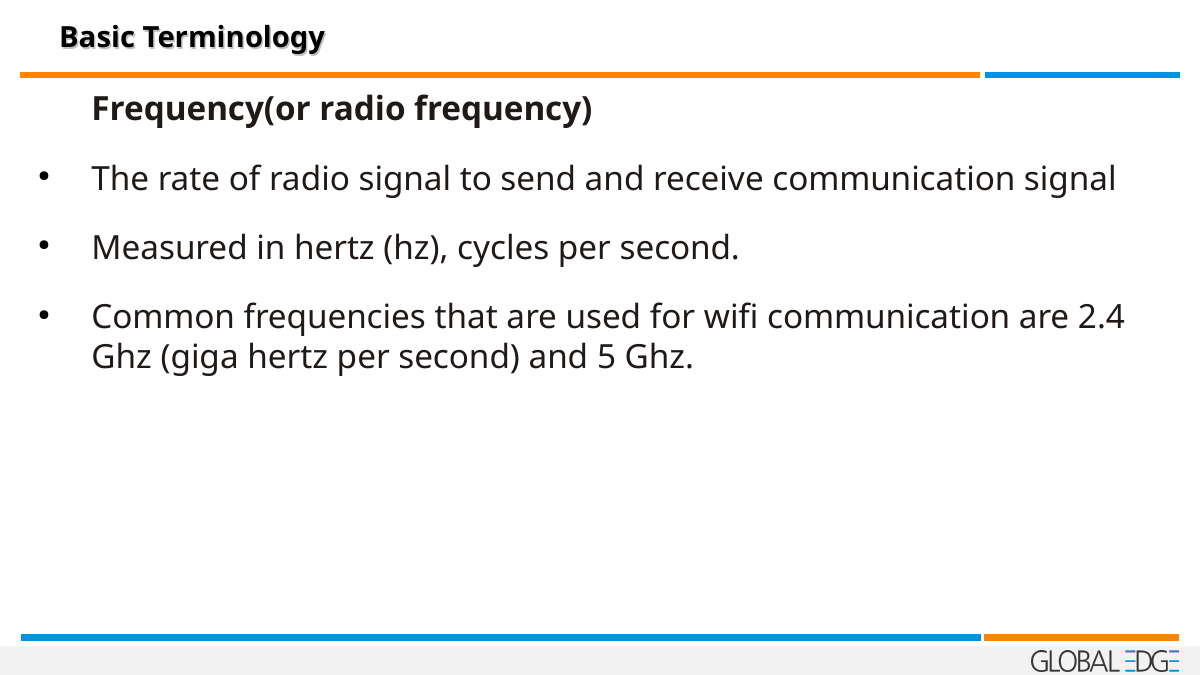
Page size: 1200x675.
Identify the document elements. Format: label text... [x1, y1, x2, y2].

title Basic Terminology [12, 9, 1088, 63]
picture [1031, 650, 1179, 672]
list Frequency(or radio frequency) The rate of radio signal to send and receive communication signal Measured in hertz (hz), cycles per second. Common frequencies that are used for wifi communication are 2.4 Ghz (giga hertz per second) and 5 Ghz. [20, 87, 1179, 628]
